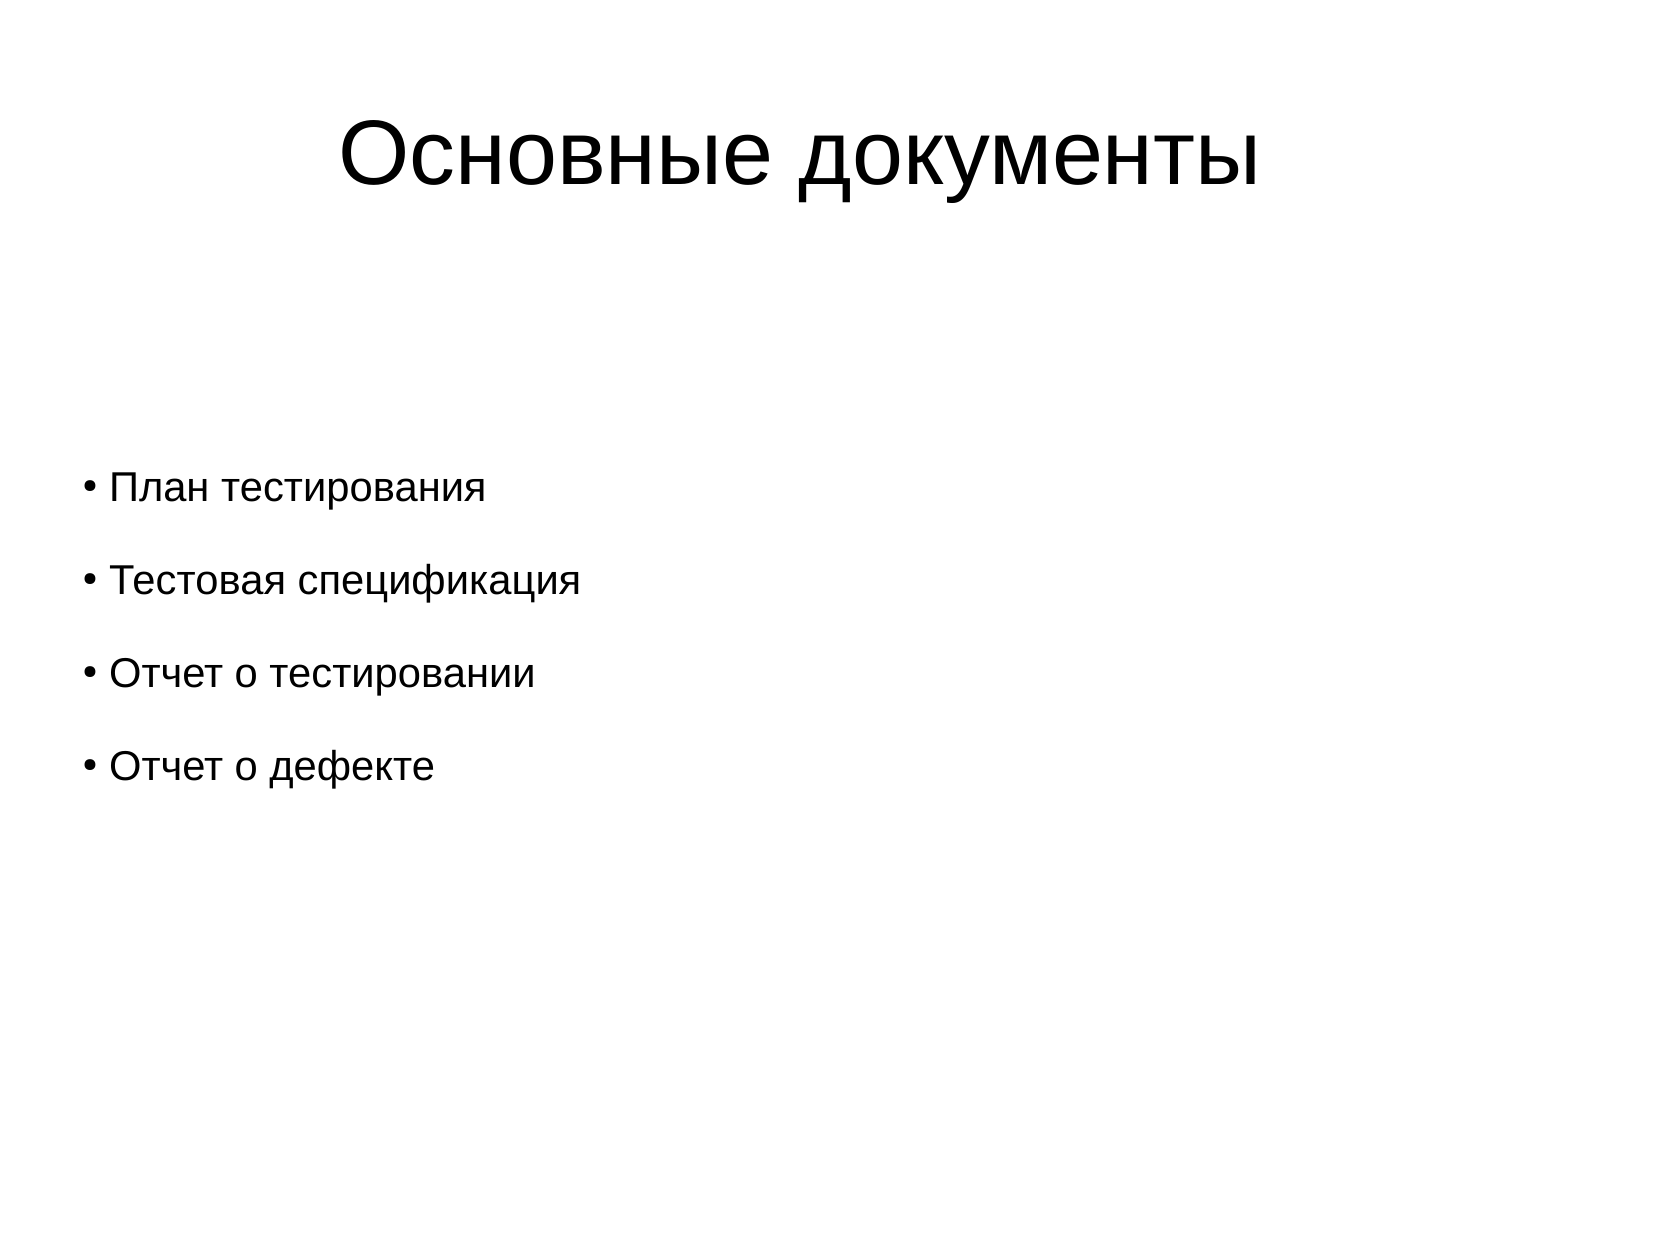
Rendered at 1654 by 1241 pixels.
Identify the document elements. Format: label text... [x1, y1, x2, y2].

subtitle План тестирования Тестовая спецификация Отчет о тестировании Отчет о дефекте [82, 290, 1538, 1010]
title Основные документы [30, 49, 1571, 257]
